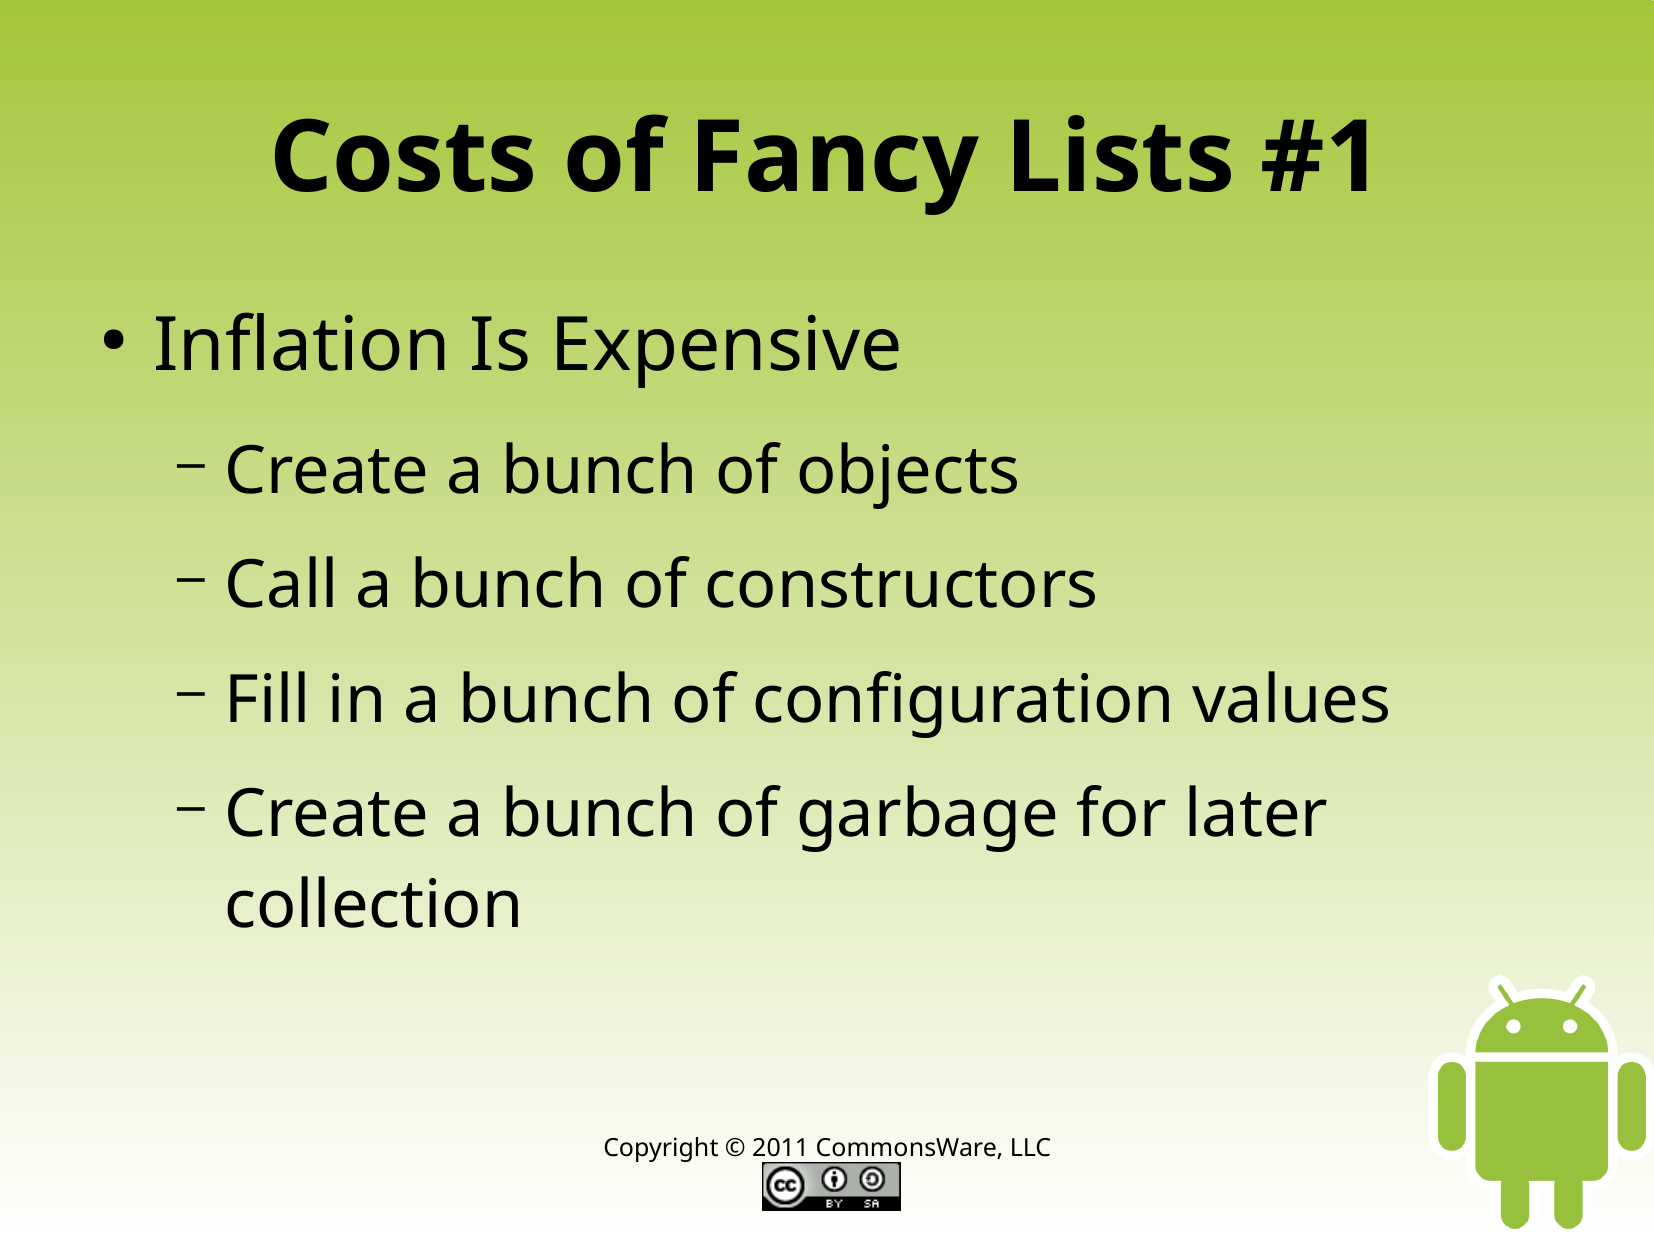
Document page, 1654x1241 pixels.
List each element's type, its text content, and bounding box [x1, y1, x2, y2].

picture [1428, 975, 1654, 1238]
title Costs of Fancy Lists #1 [82, 49, 1571, 257]
list Inflation Is Expensive Create a bunch of objects Call a bunch of constructors Fill in a bunch of configuration values Create a bunch of garbage for later collection [82, 290, 1571, 809]
picture [762, 1162, 901, 1211]
